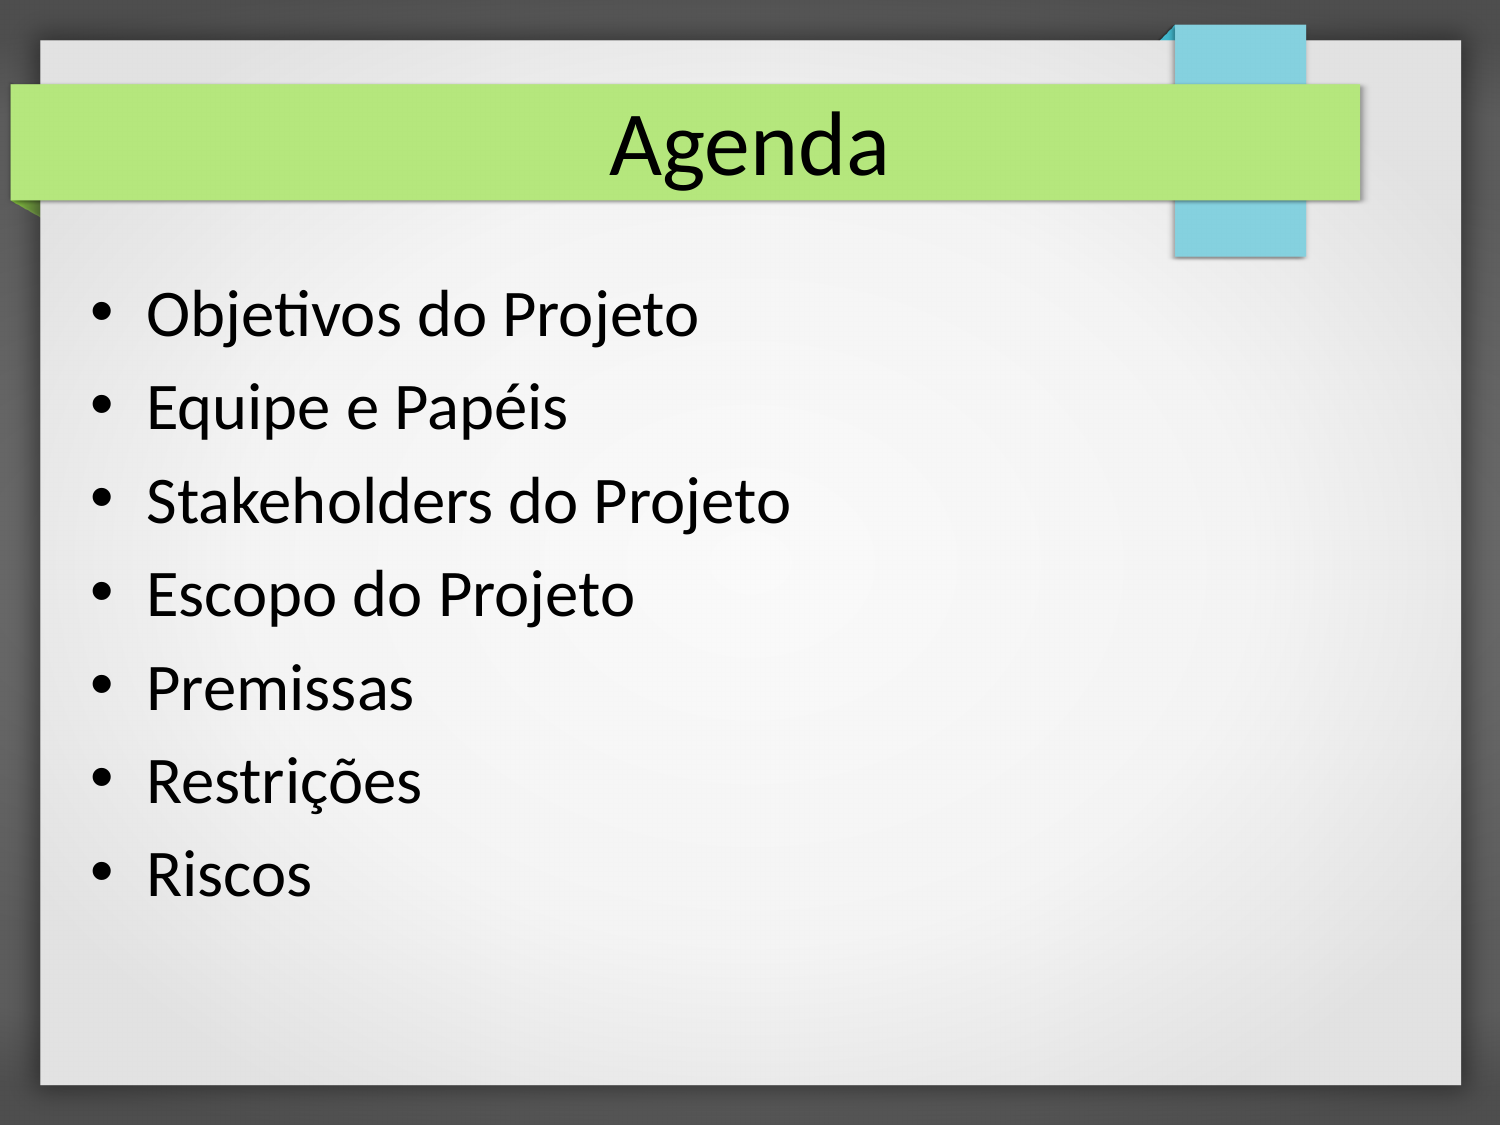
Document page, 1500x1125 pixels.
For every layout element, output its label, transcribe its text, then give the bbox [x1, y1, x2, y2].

title Agenda [75, 45, 1425, 233]
list Objetivos do Projeto Equipe e Papéis Stakeholders do Projeto Escopo do Projeto Premissas Restrições Riscos [75, 262, 1425, 1005]
picture [0, 0, 1500, 1125]
